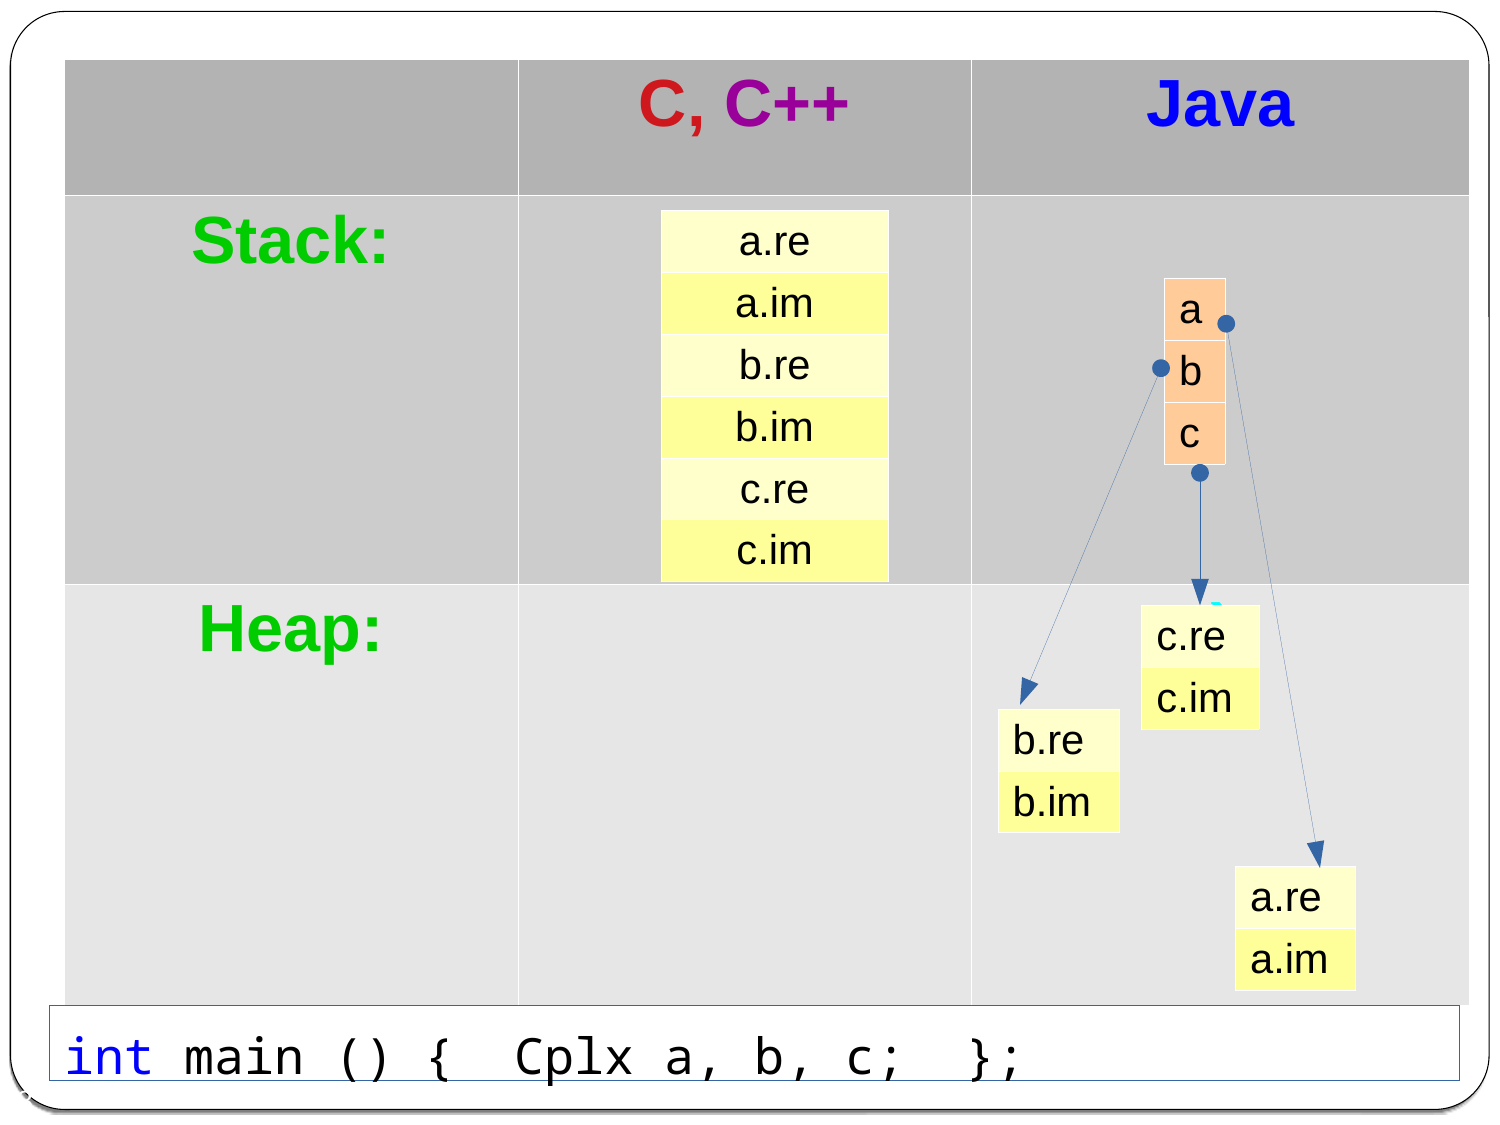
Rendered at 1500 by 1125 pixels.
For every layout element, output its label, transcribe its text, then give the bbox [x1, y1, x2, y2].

table_cell [1072, 377, 1200, 584]
table_cell b.im [999, 772, 1119, 832]
table_header a.re [1236, 867, 1355, 928]
table_cell c [1165, 403, 1225, 464]
table_cell c.im [1142, 668, 1259, 729]
table_header [65, 60, 518, 195]
table_cell Stack: [65, 196, 518, 584]
table_header C, C++ [519, 60, 971, 195]
table_cell [972, 196, 1469, 584]
table_cell b [1165, 341, 1225, 402]
table_cell [519, 196, 971, 584]
table_cell c.im [662, 520, 888, 581]
table_cell Heap: [65, 585, 518, 1005]
table_cell a.im [662, 273, 888, 334]
table_cell ` [972, 585, 1469, 1005]
slide_number <number> [0, 1074, 50, 1125]
table_cell [519, 585, 971, 1005]
table_cell a.im [1236, 929, 1355, 990]
table_header Java [972, 60, 1469, 195]
table_cell [1201, 333, 1270, 584]
table_cell b.im [662, 397, 888, 458]
table_header c.re [1142, 606, 1259, 667]
table_header a [1165, 279, 1225, 340]
table_cell c.re [662, 459, 888, 519]
list int main () { Cplx a, b, c; }; [49, 1005, 1460, 1081]
table_header b.re [999, 710, 1119, 771]
table_cell b.re [662, 335, 888, 396]
table_header a.re [662, 211, 888, 272]
